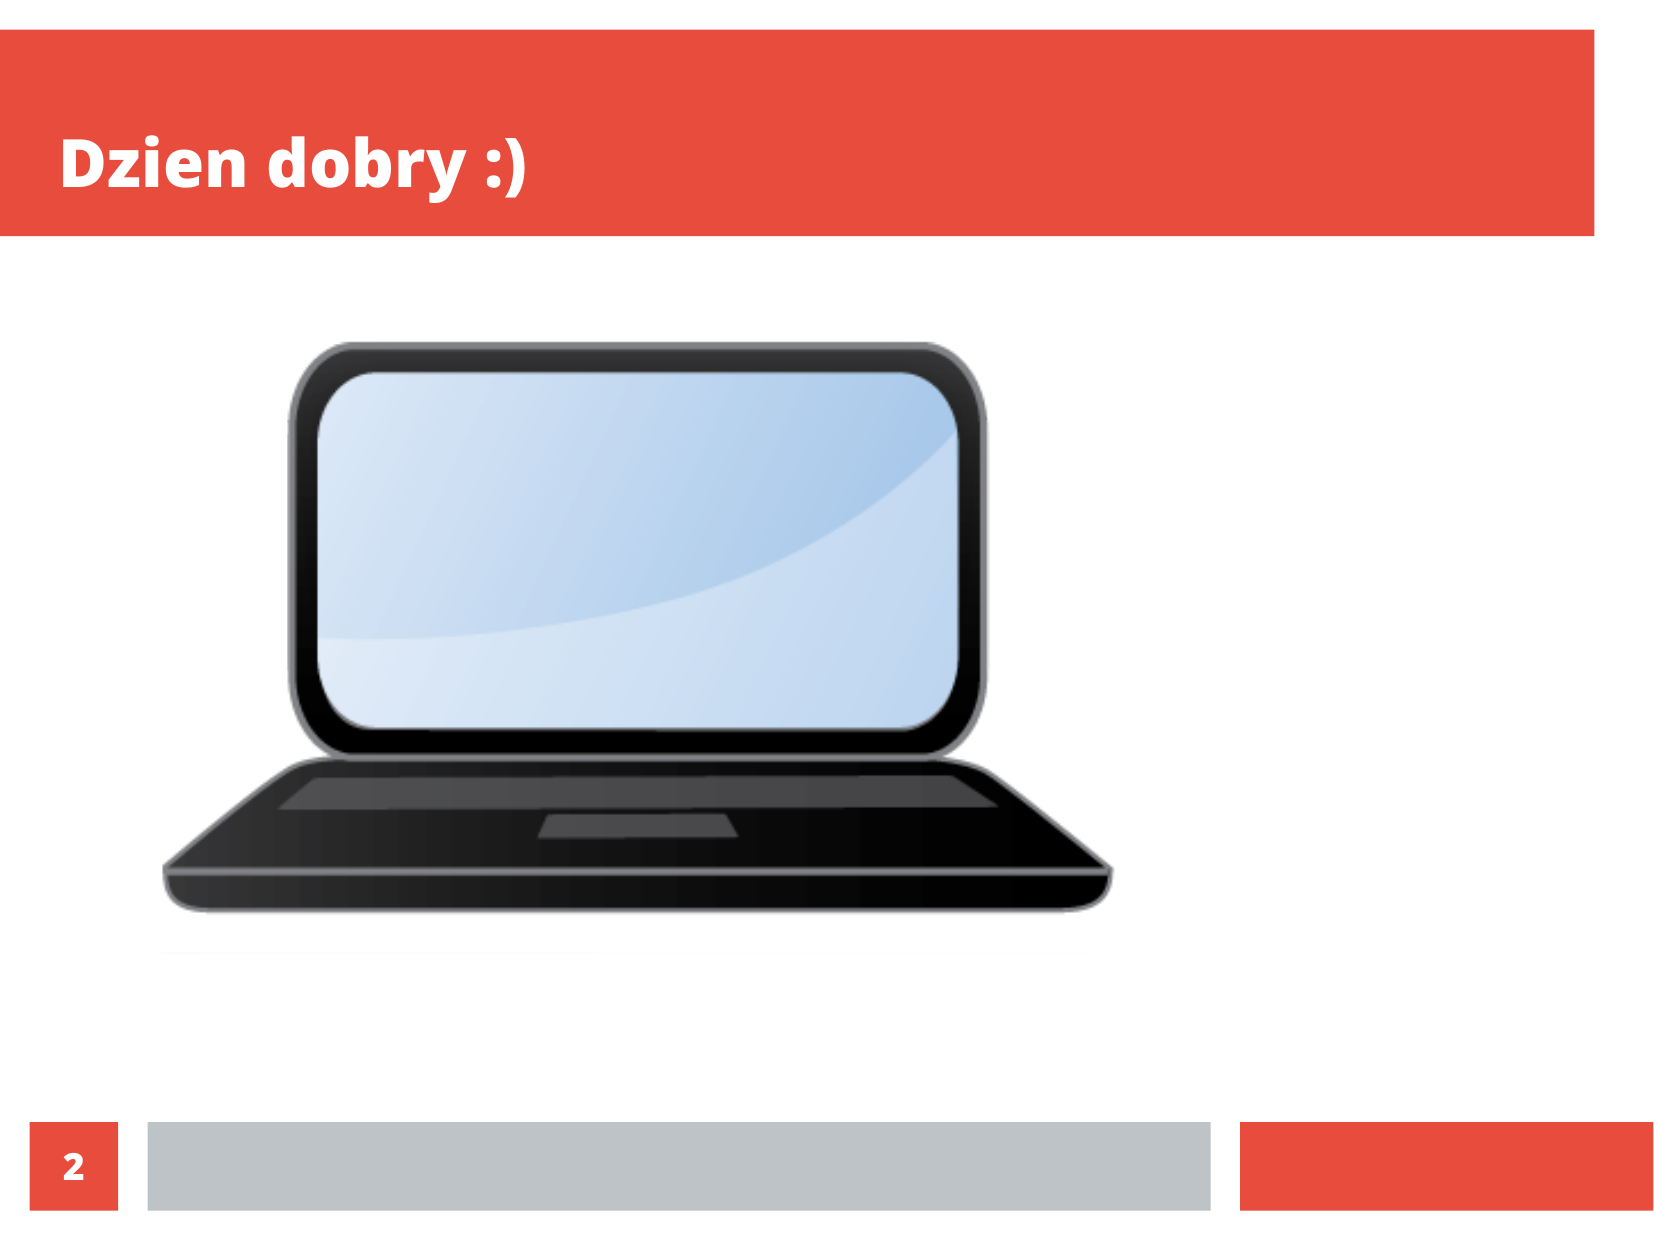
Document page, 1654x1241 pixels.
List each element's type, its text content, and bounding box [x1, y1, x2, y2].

title Dzien dobry :) [59, 59, 1595, 207]
picture [120, 302, 1156, 1020]
